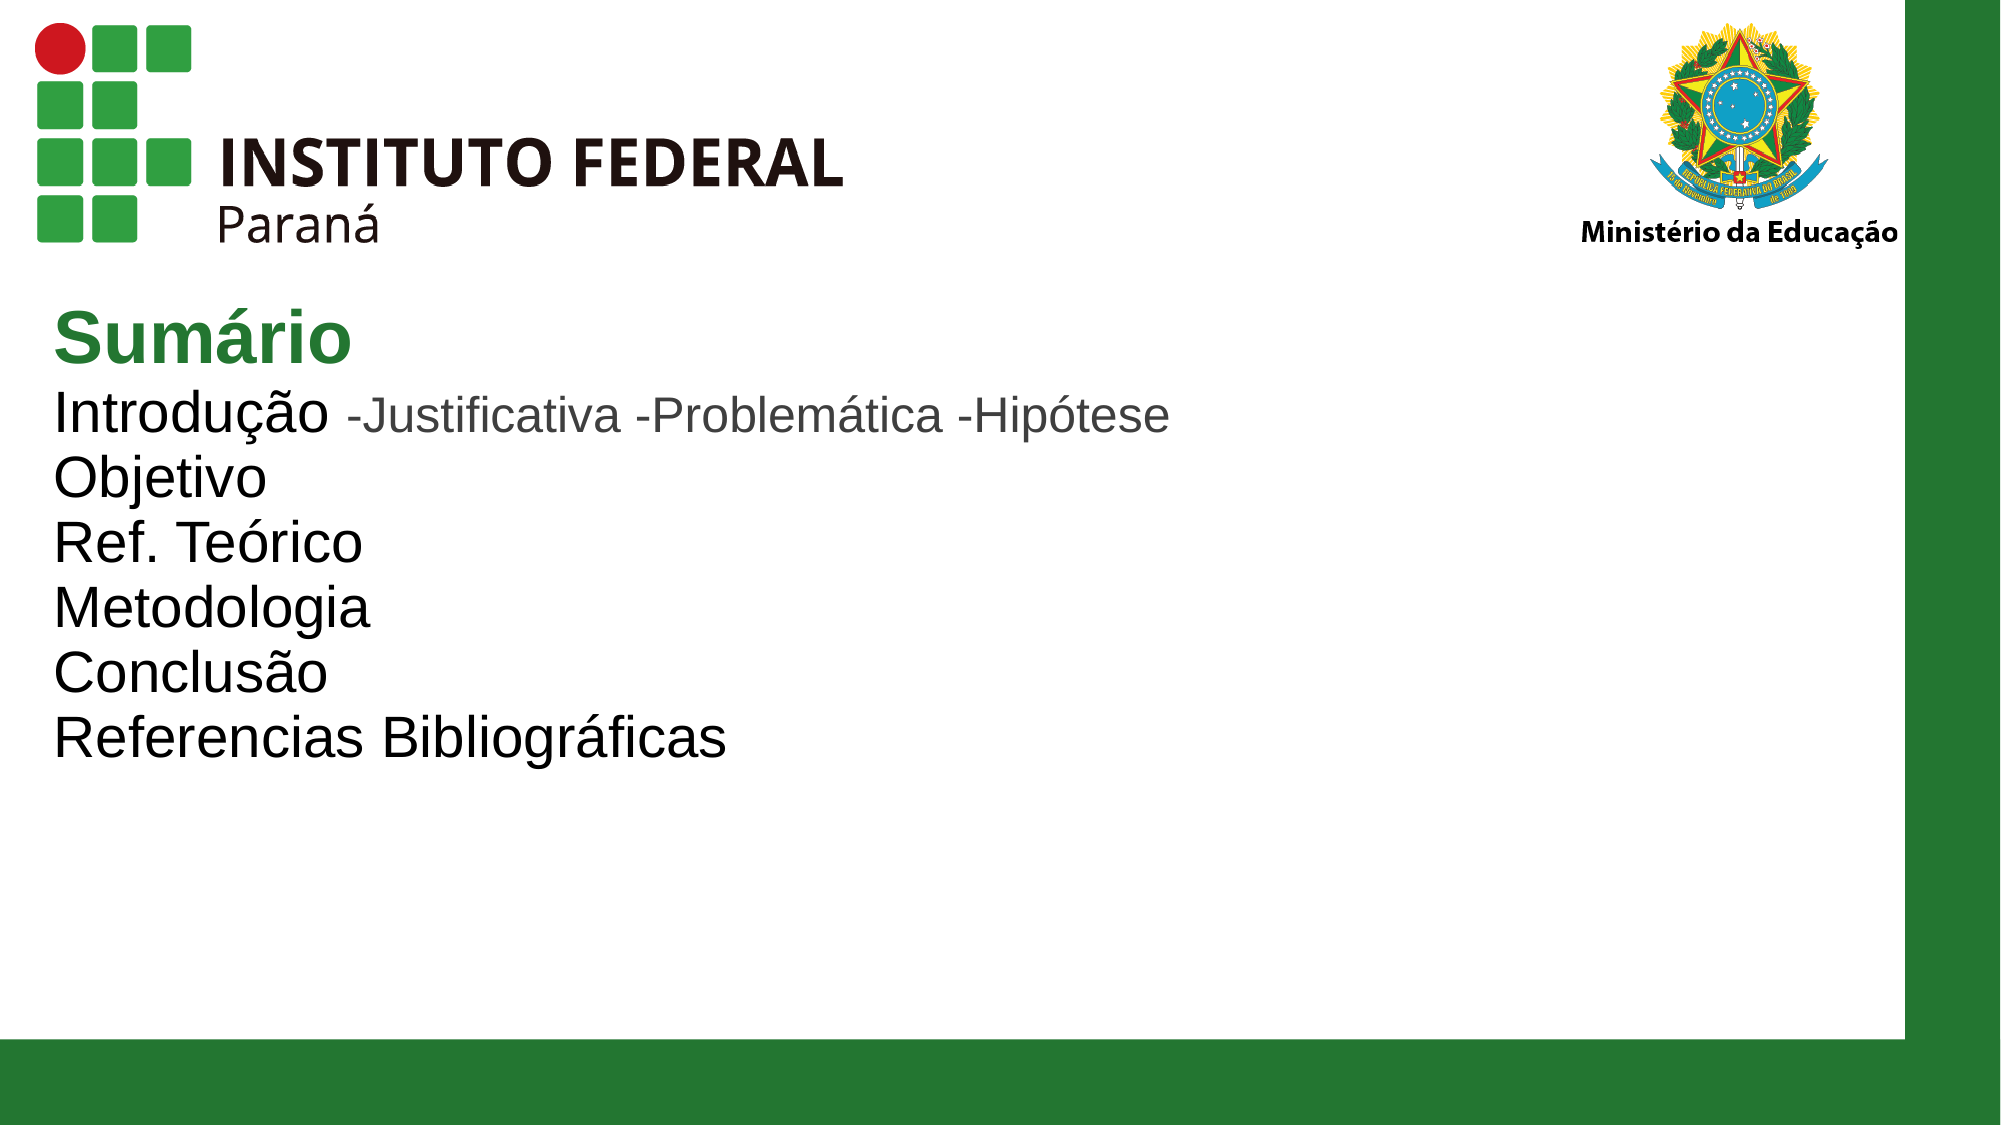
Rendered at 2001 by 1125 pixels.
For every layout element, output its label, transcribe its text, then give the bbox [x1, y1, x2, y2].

text_box Sumário Introdução -Justificativa -Problemática -Hipótese Objetivo Ref. Teórico Metodologia Conclusão Referencias Bibliográficas [38, 288, 1892, 814]
picture [35, 23, 1898, 251]
text_box [0, 0, 2001, 1125]
